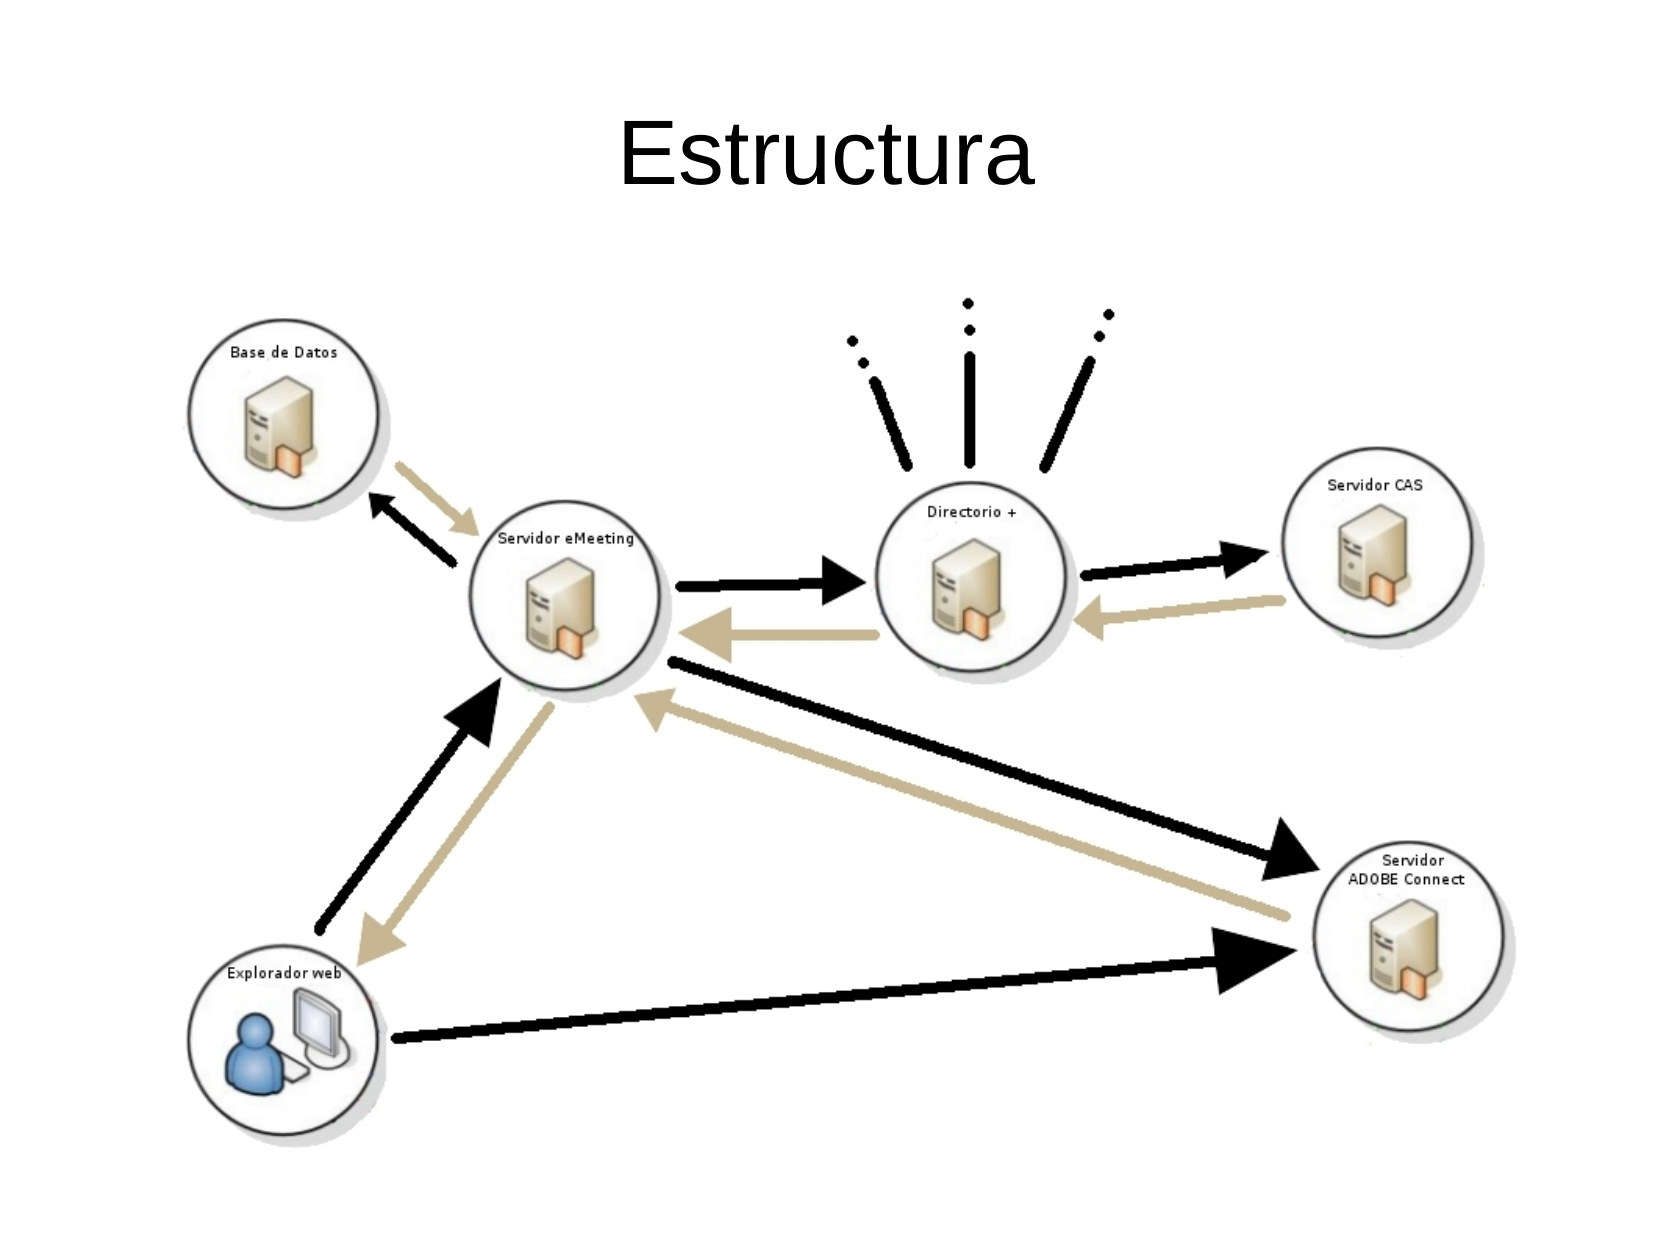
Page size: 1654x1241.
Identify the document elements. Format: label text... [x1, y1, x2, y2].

title Estructura [82, 56, 1571, 250]
picture [177, 289, 1524, 1152]
